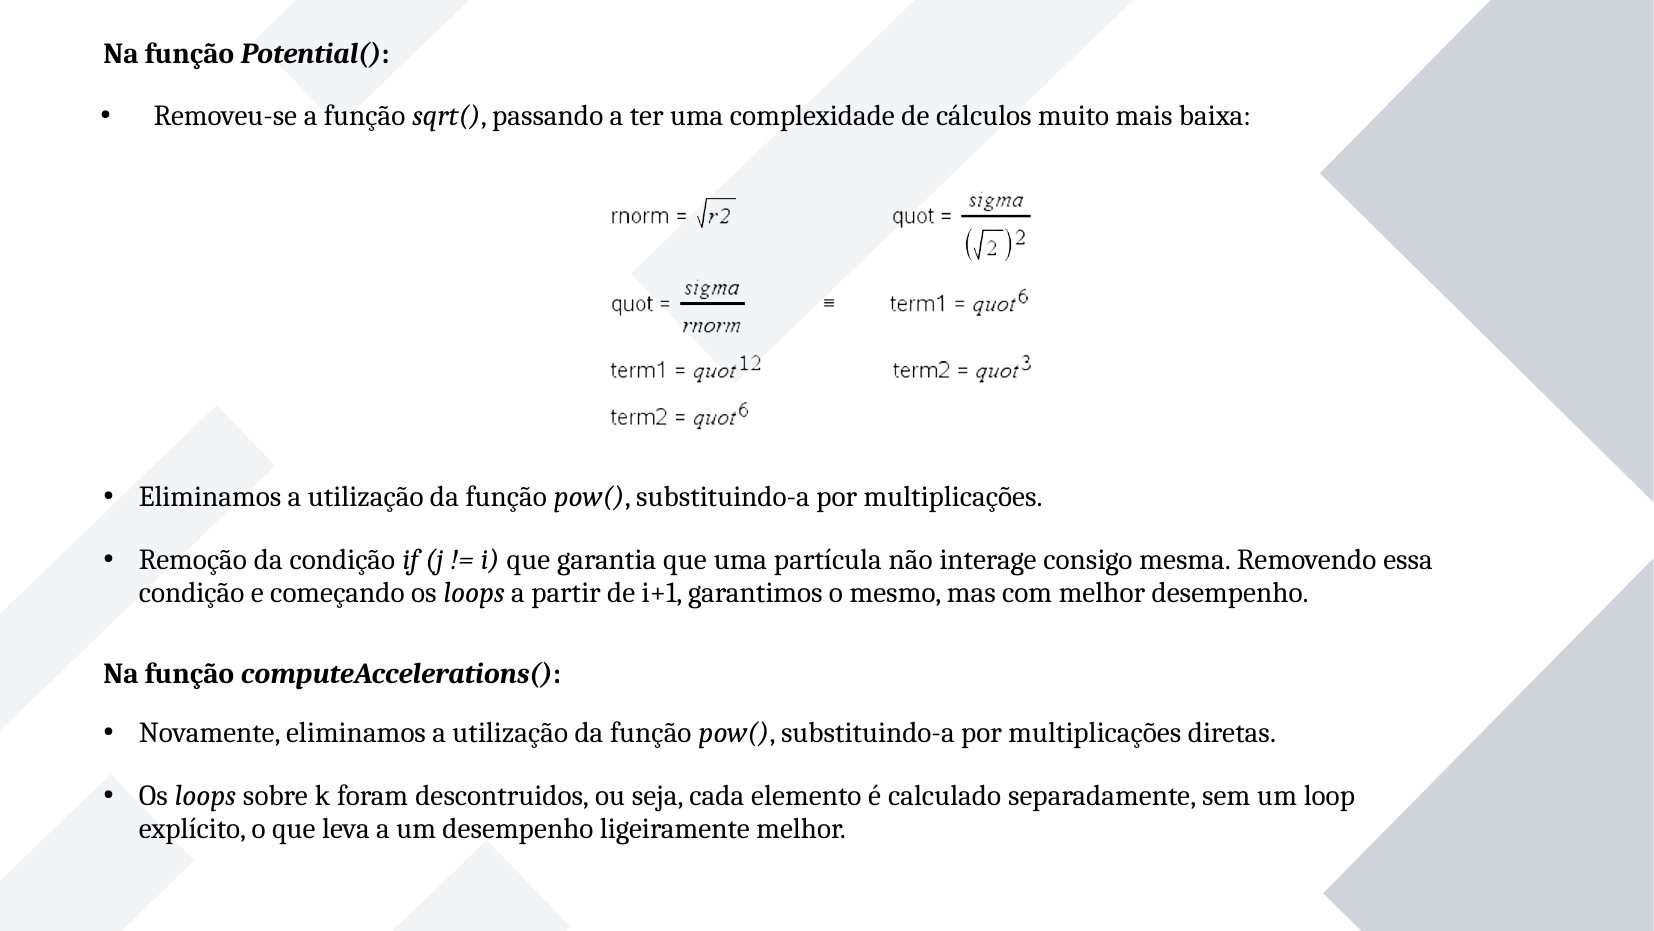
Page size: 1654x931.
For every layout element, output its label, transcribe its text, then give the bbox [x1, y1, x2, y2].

text_box Novamente, eliminamos a utilização da função pow(), substituindo-a por multiplicações diretas. Os loops sobre k foram descontruidos, ou seja, cada elemento é calculado separadamente, sem um loop explícito, o que leva a um desempenho ligeiramente melhor. [88, 708, 1477, 857]
text_box Eliminamos a utilização da função pow(), substituindo-a por multiplicações. Remoção da condição if (j != i) que garantia que uma partícula não interage consigo mesma. Removendo essa condição e começando os loops a partir de i+1, garantimos o mesmo, mas com melhor desempenho. [88, 472, 1477, 621]
text_box Na função computeAccelerations(): [88, 649, 586, 699]
list Removeu-se a função sqrt(), passando a ter uma complexidade de cálculos muito mais baixa: [82, 98, 1571, 139]
picture [606, 177, 1047, 437]
text_box Na função Potential(): [88, 29, 409, 79]
